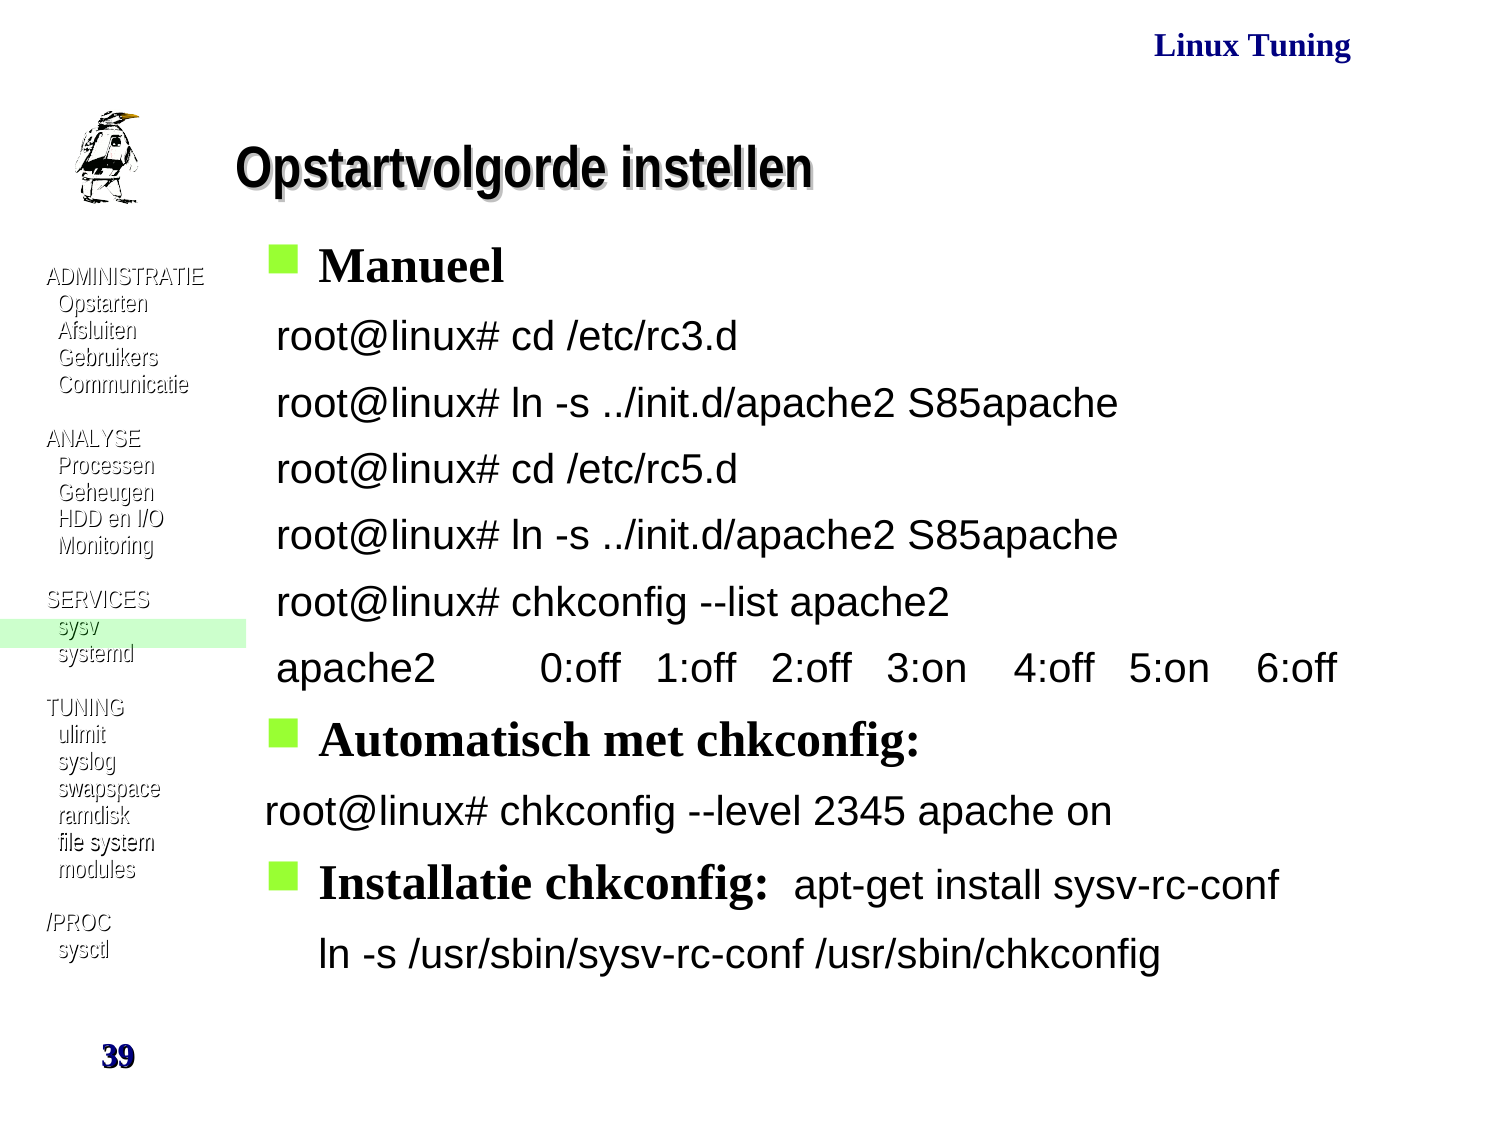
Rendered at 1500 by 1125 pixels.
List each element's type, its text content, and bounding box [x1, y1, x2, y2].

text_box [0, 618, 247, 648]
picture [57, 105, 143, 206]
title Opstartvolgorde instellen [235, 53, 1465, 263]
list Manueel root@linux# cd /etc/rc3.d root@linux# ln -s ../init.d/apache2 S85apache root@linux# cd /etc/rc5.d root@linux# ln -s ../init.d/apache2 S85apache root@linux# chkconfig --list apache2 apache2 0:off 1:off 2:off 3:on 4:off 5:on 6:off Automatisch met chkconfig: root@linux# chkconfig --level 2345 apache on Installatie chkconfig: apt-get install sysv-rc-conf ln -s /usr/sbin/sysv-rc-conf /usr/sbin/chkconfig [264, 229, 1486, 1125]
